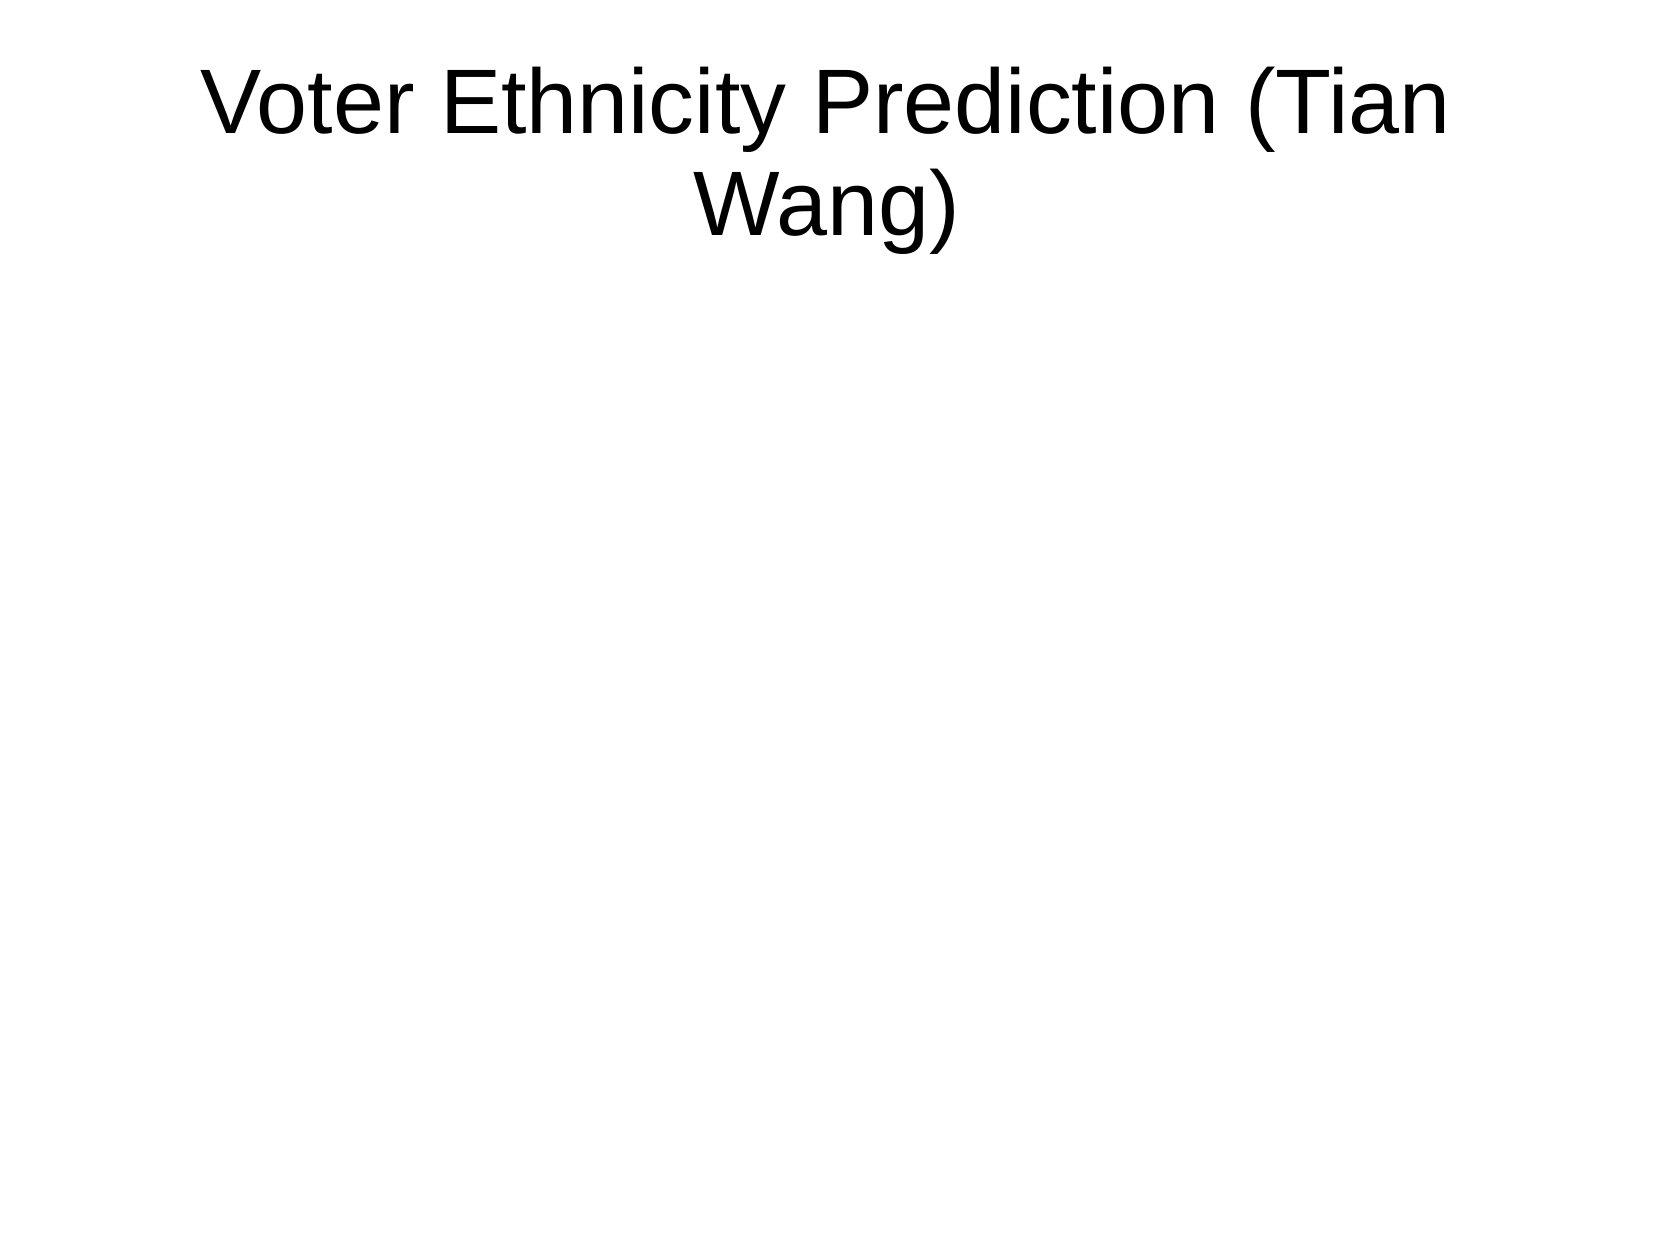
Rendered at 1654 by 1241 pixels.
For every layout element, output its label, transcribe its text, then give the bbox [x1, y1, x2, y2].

title Voter Ethnicity Prediction (Tian Wang) [82, 49, 1571, 257]
